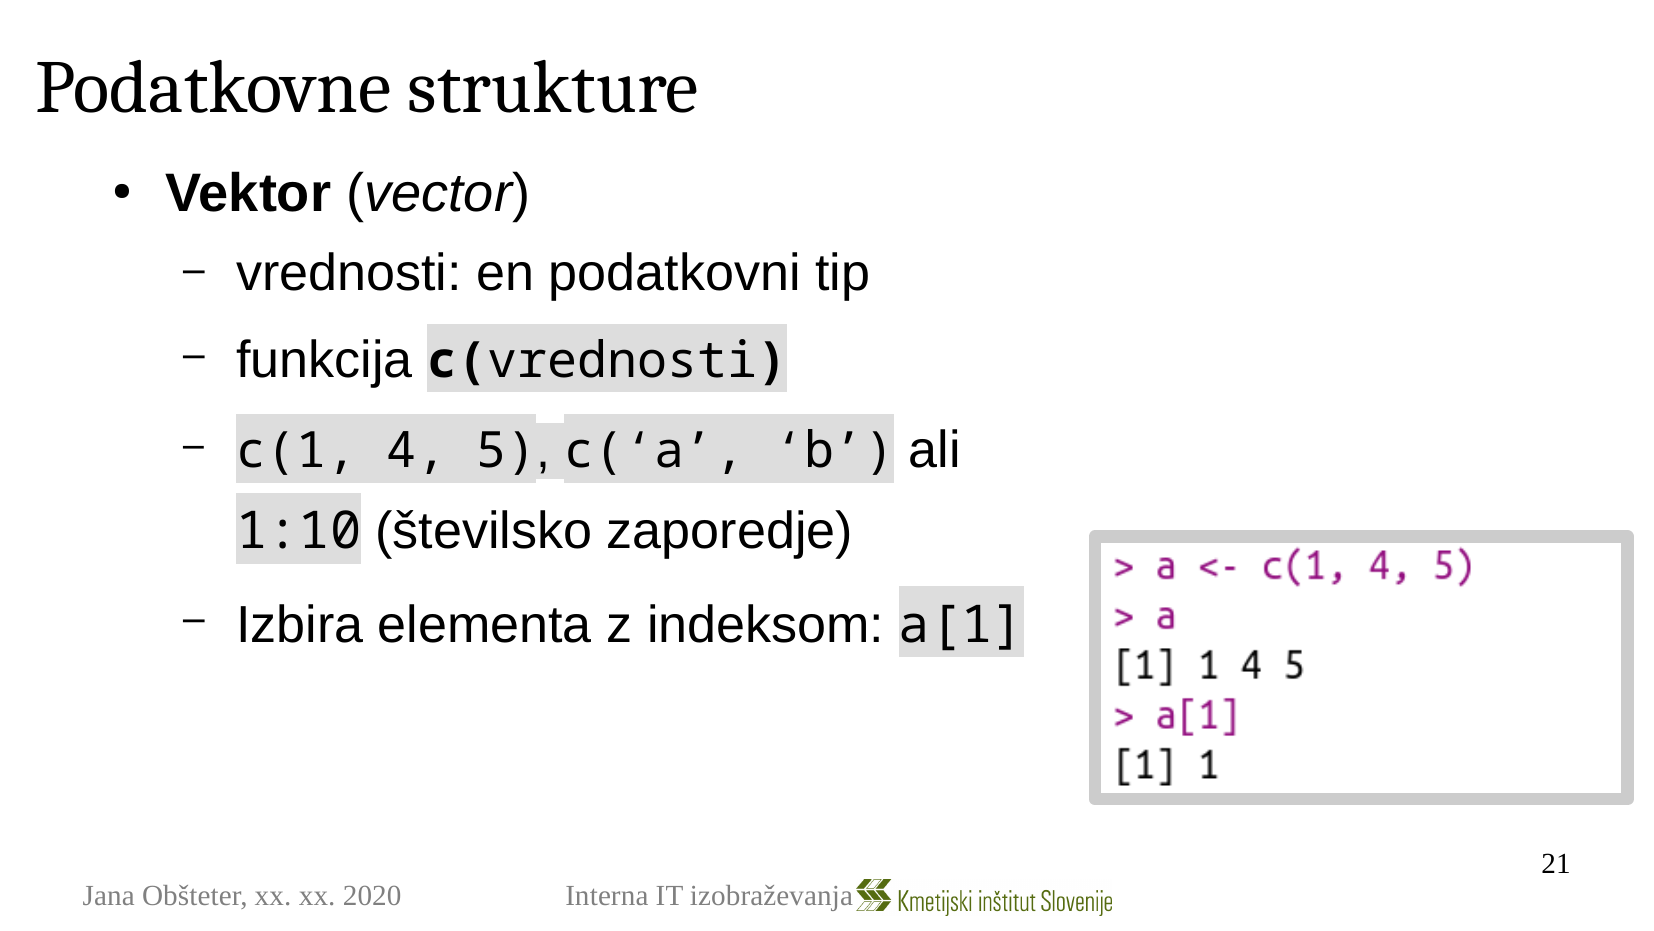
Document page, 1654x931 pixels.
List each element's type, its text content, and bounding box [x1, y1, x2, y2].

picture [1101, 542, 1622, 793]
picture [856, 879, 1112, 916]
title Podatkovne strukture [35, 21, 1524, 154]
list Vektor (vector) vrednosti: en podatkovni tip funkcija c(vrednosti) c(1, 4, 5), c(‘a’, ‘b’) ali 1:10 (številsko zaporedje) Izbira elementa z indeksom: a[1] [94, 153, 1583, 758]
